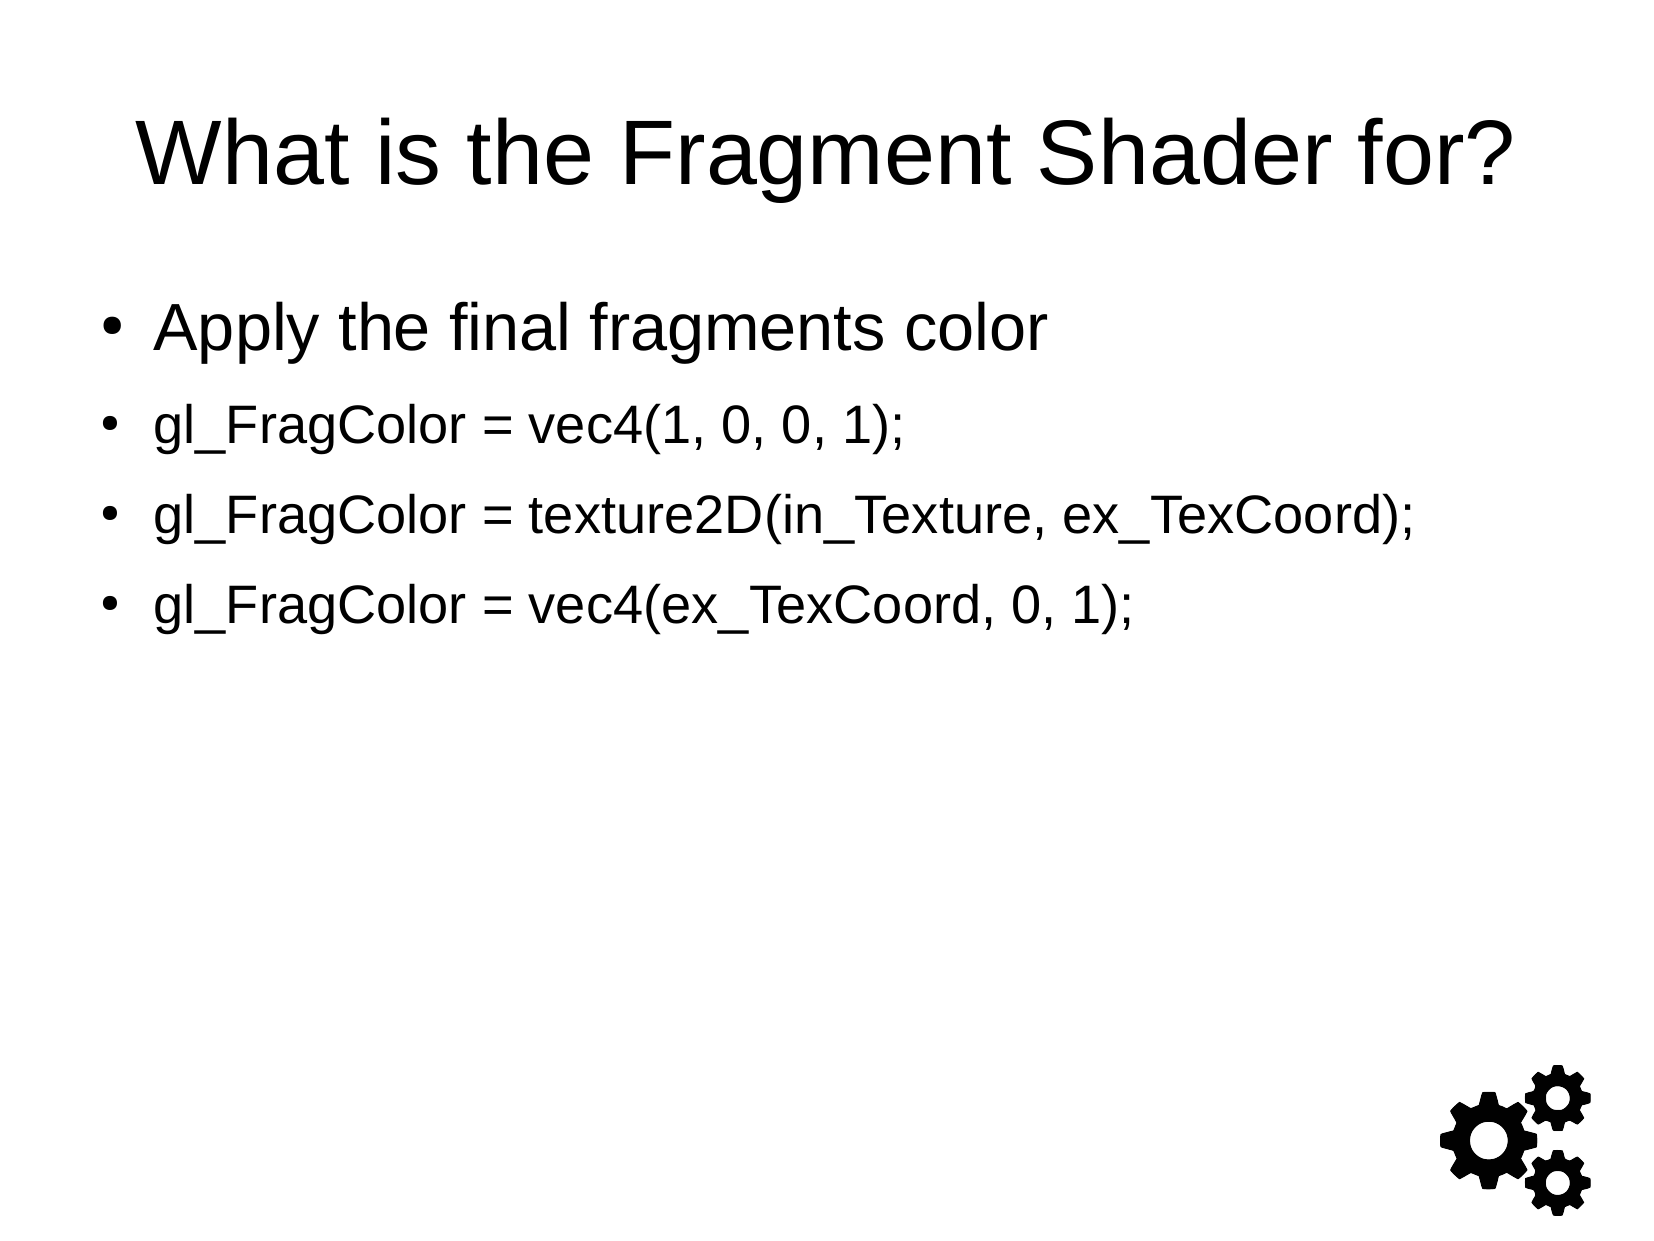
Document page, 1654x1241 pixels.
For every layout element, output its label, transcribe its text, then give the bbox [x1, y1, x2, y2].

list Apply the final fragments color gl_FragColor = vec4(1, 0, 0, 1); gl_FragColor = texture2D(in_Texture, ex_TexCoord); gl_FragColor = vec4(ex_TexCoord, 0, 1); [82, 290, 1571, 1010]
title What is the Fragment Shader for? [82, 49, 1571, 257]
picture [1440, 1065, 1591, 1216]
